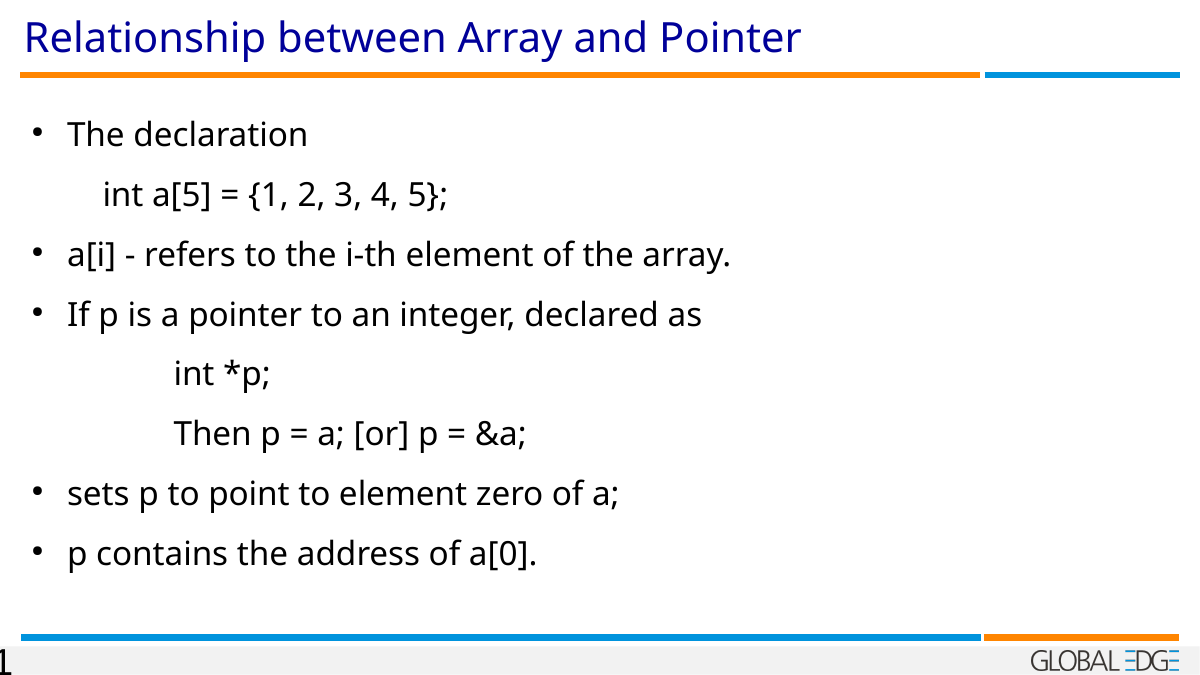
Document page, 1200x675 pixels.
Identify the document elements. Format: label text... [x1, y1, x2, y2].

text_box Relationship between Array and Pointer [12, 9, 1088, 63]
text_box The declaration int a[5] = {1, 2, 3, 4, 5}; a[i] - refers to the i-th element of the array. If p is a pointer to an integer, declared as int *p; Then p = a; [or] p = &a; sets p to point to element zero of a; p contains the address of a[0]. [20, 87, 1179, 628]
picture [1031, 650, 1179, 671]
